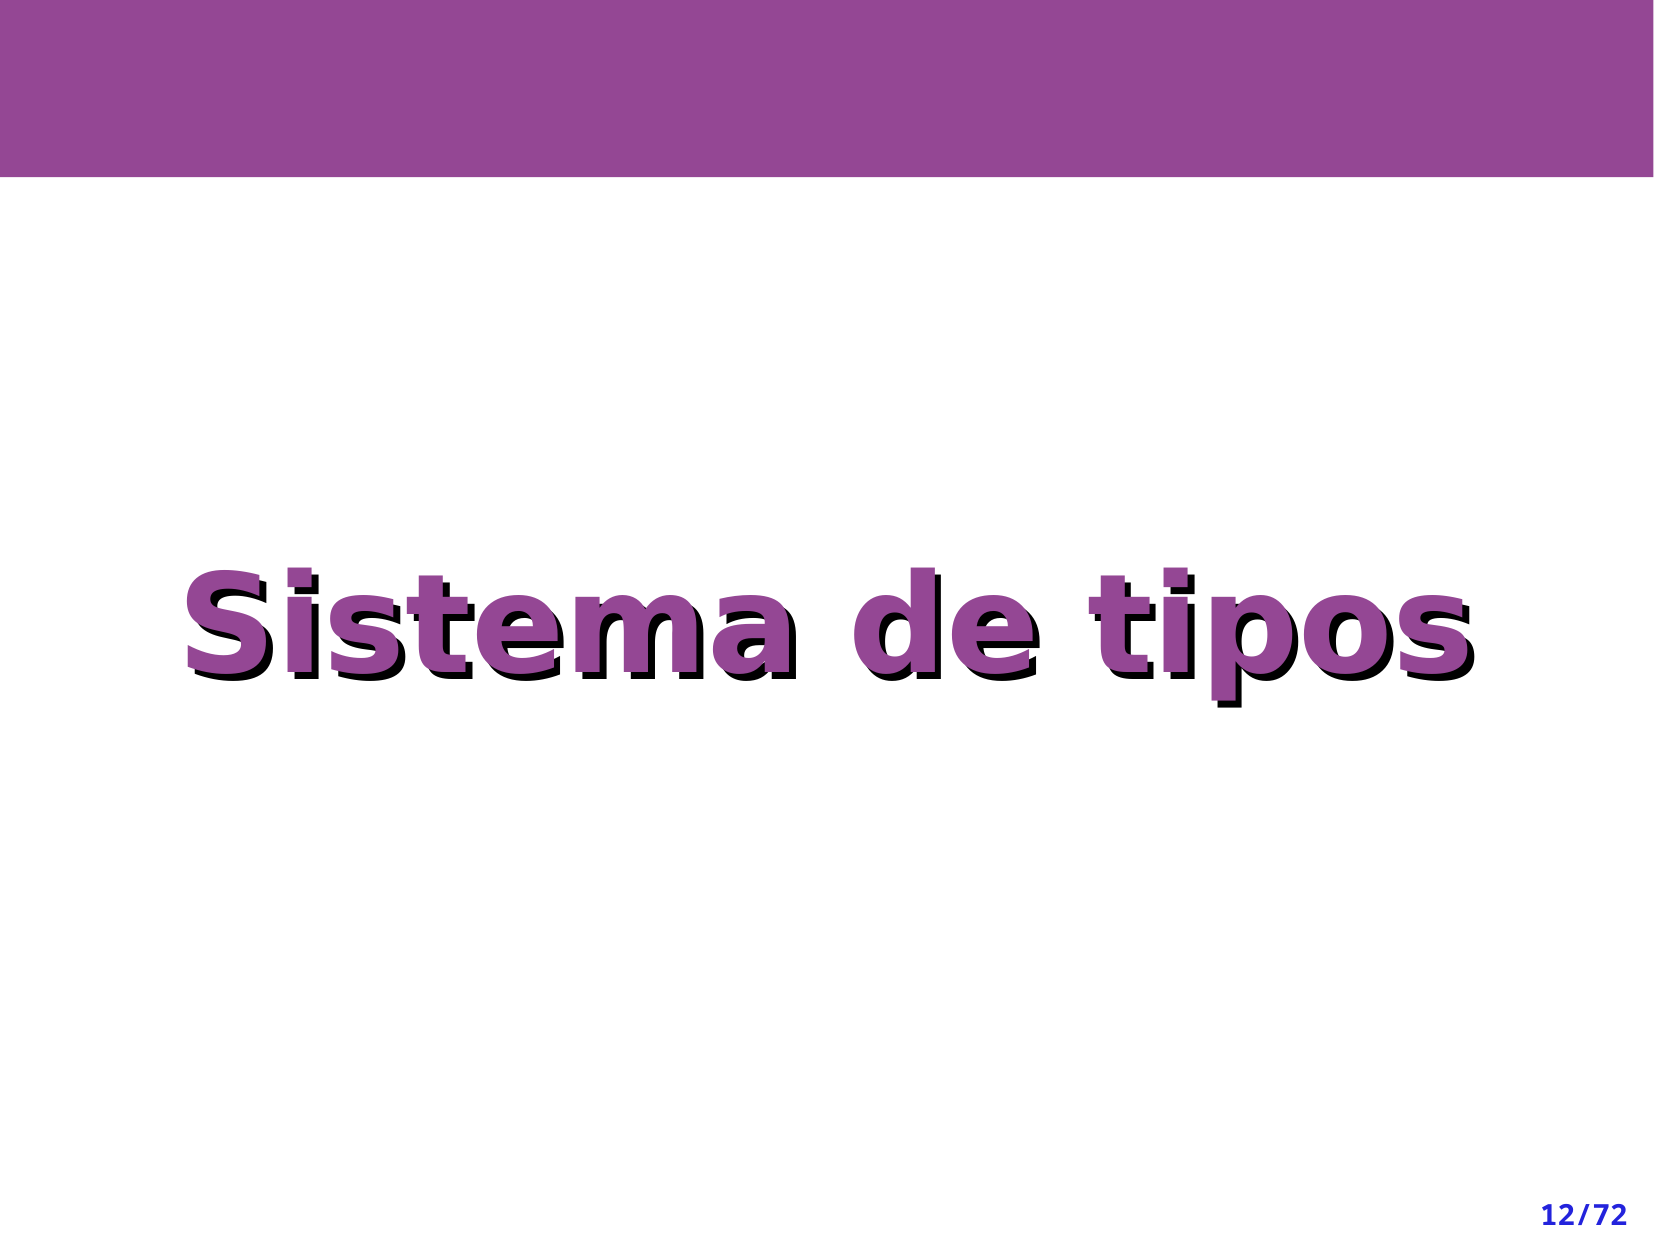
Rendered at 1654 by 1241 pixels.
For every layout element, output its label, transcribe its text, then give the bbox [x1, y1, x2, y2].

text_box Sistema de tipos [162, 537, 1491, 715]
